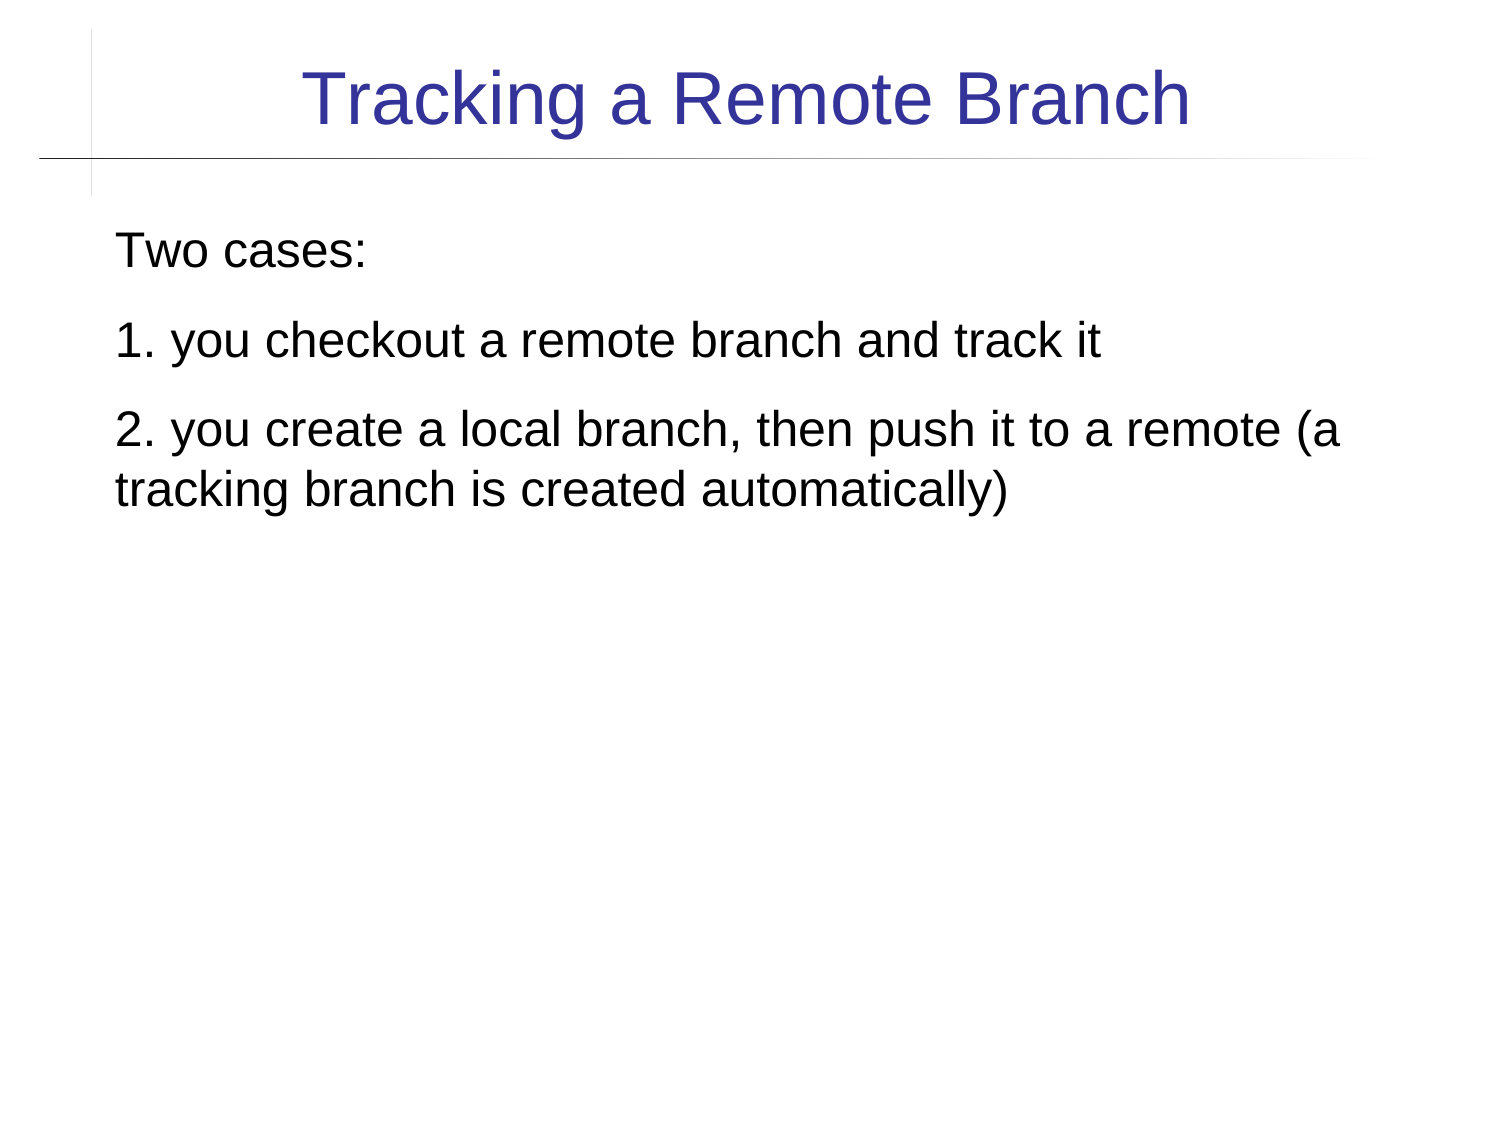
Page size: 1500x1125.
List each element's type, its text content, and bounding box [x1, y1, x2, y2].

list Two cases: 1. you checkout a remote branch and track it 2. you create a local branch, then push it to a remote (a tracking branch is created automatically) [100, 209, 1394, 980]
title Tracking a Remote Branch [100, 41, 1394, 148]
